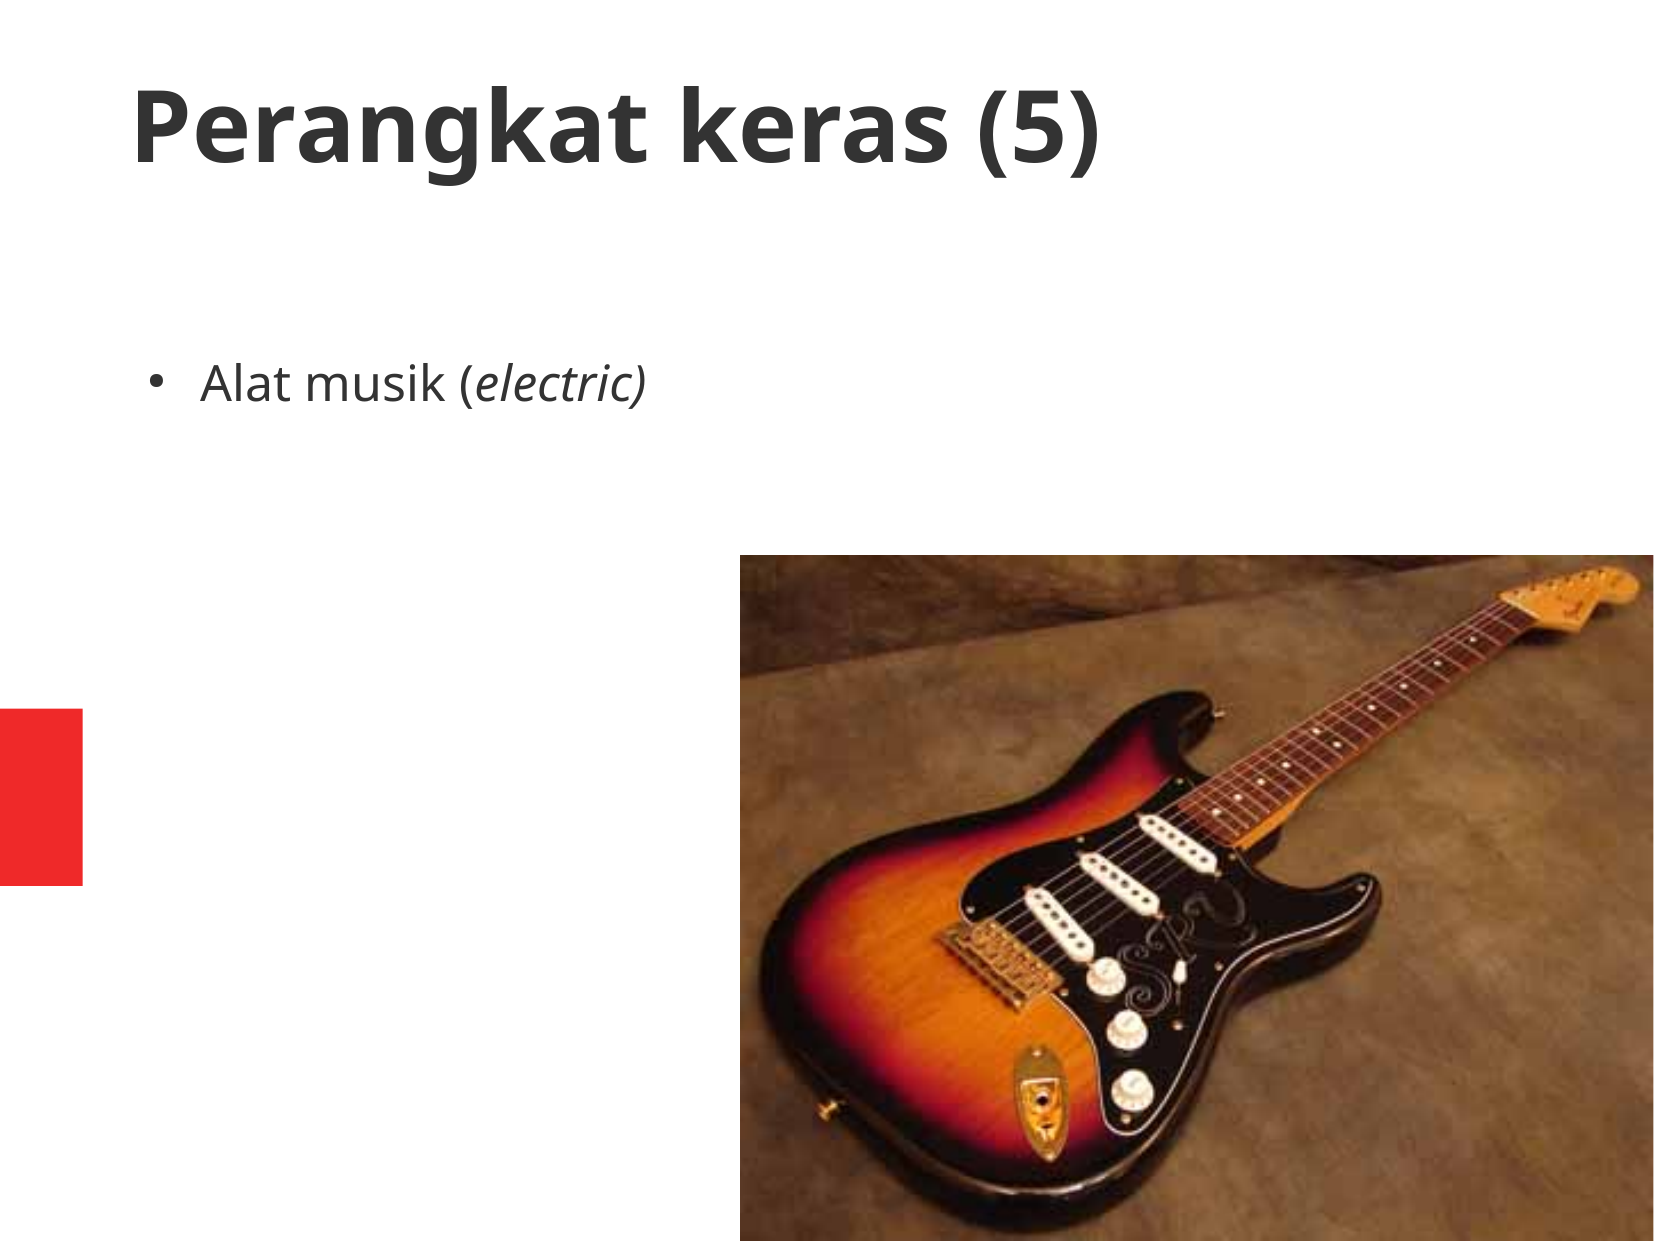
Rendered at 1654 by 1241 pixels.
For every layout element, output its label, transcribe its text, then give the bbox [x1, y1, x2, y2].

picture [740, 555, 1654, 1241]
title Perangkat keras (5) [129, 5, 1536, 243]
list Alat musik (electric) [129, 348, 1536, 1068]
